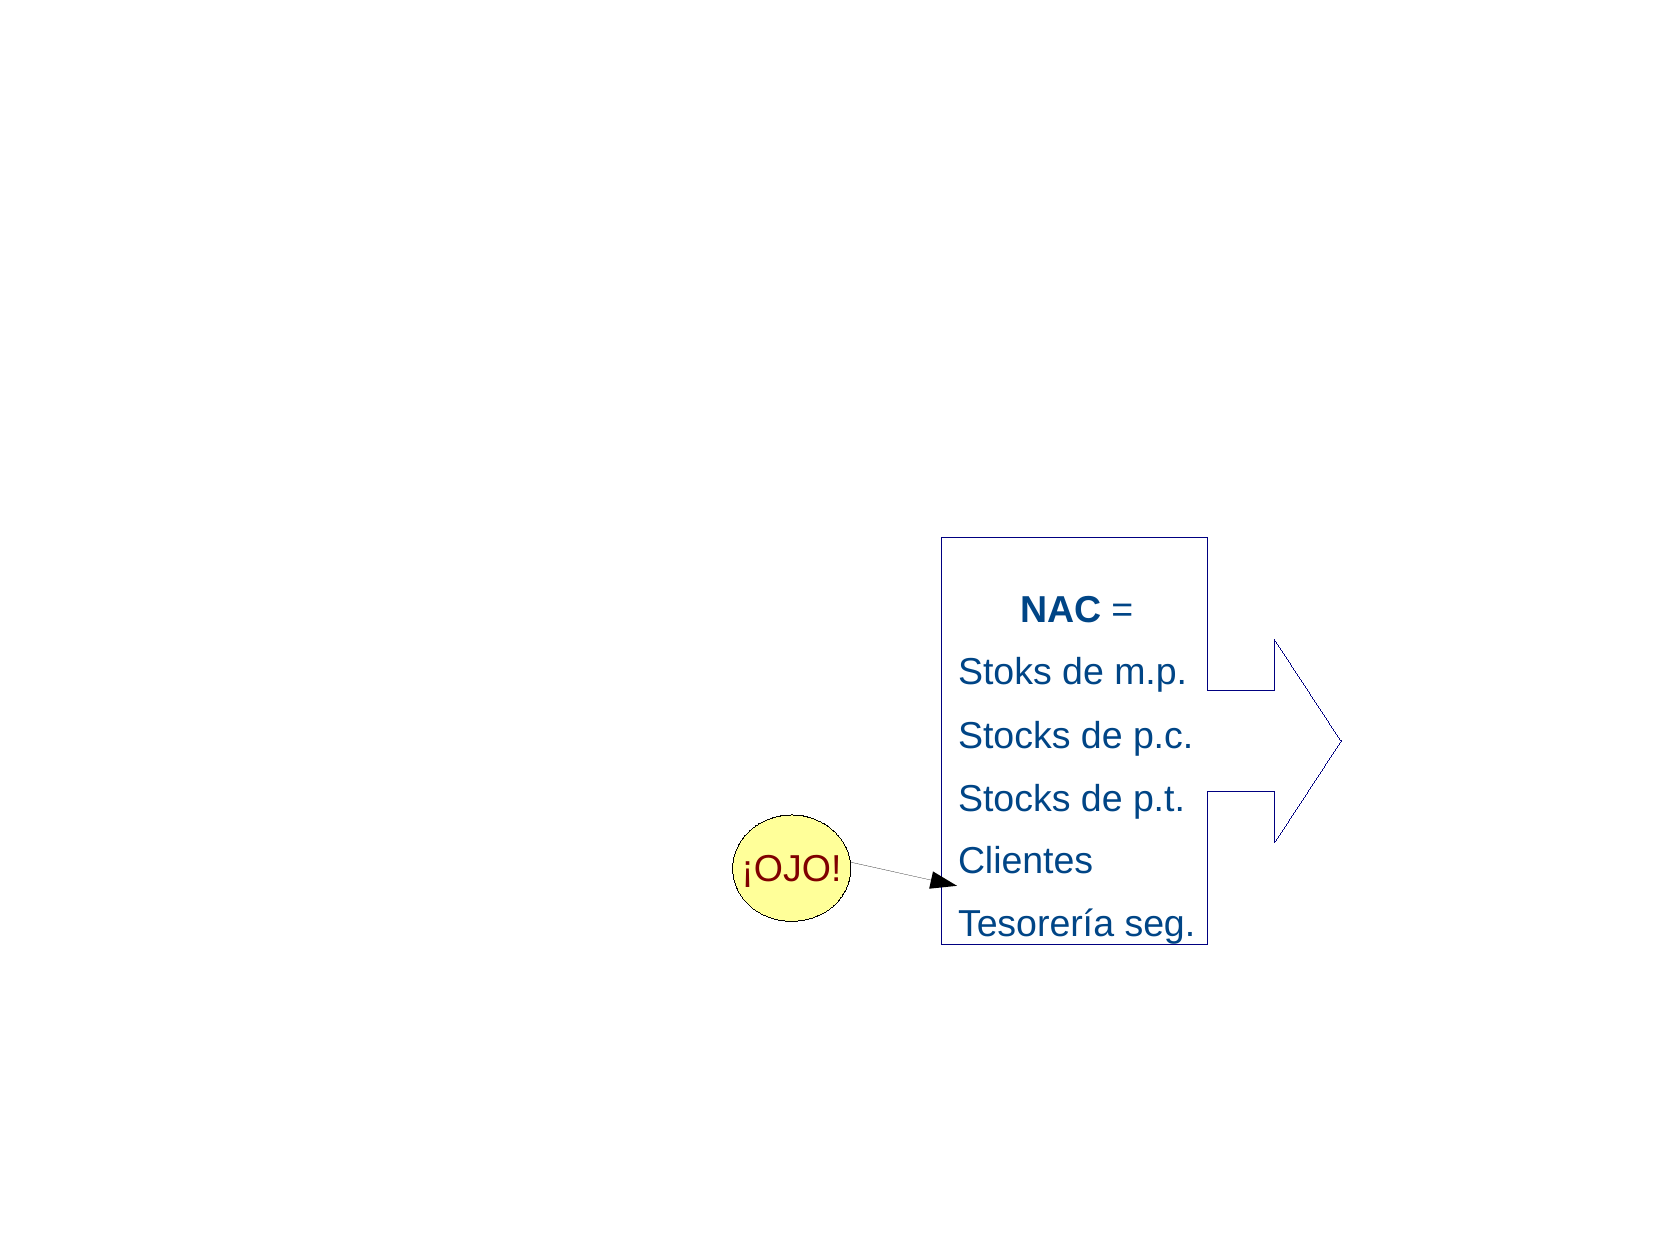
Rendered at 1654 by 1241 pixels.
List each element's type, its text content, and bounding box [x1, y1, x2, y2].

text_box NAC = Stoks de m.p. Stocks de p.c. Stocks de p.t. Clientes Tesorería seg. [943, 559, 1211, 932]
text_box ¡OJO! [732, 814, 851, 922]
